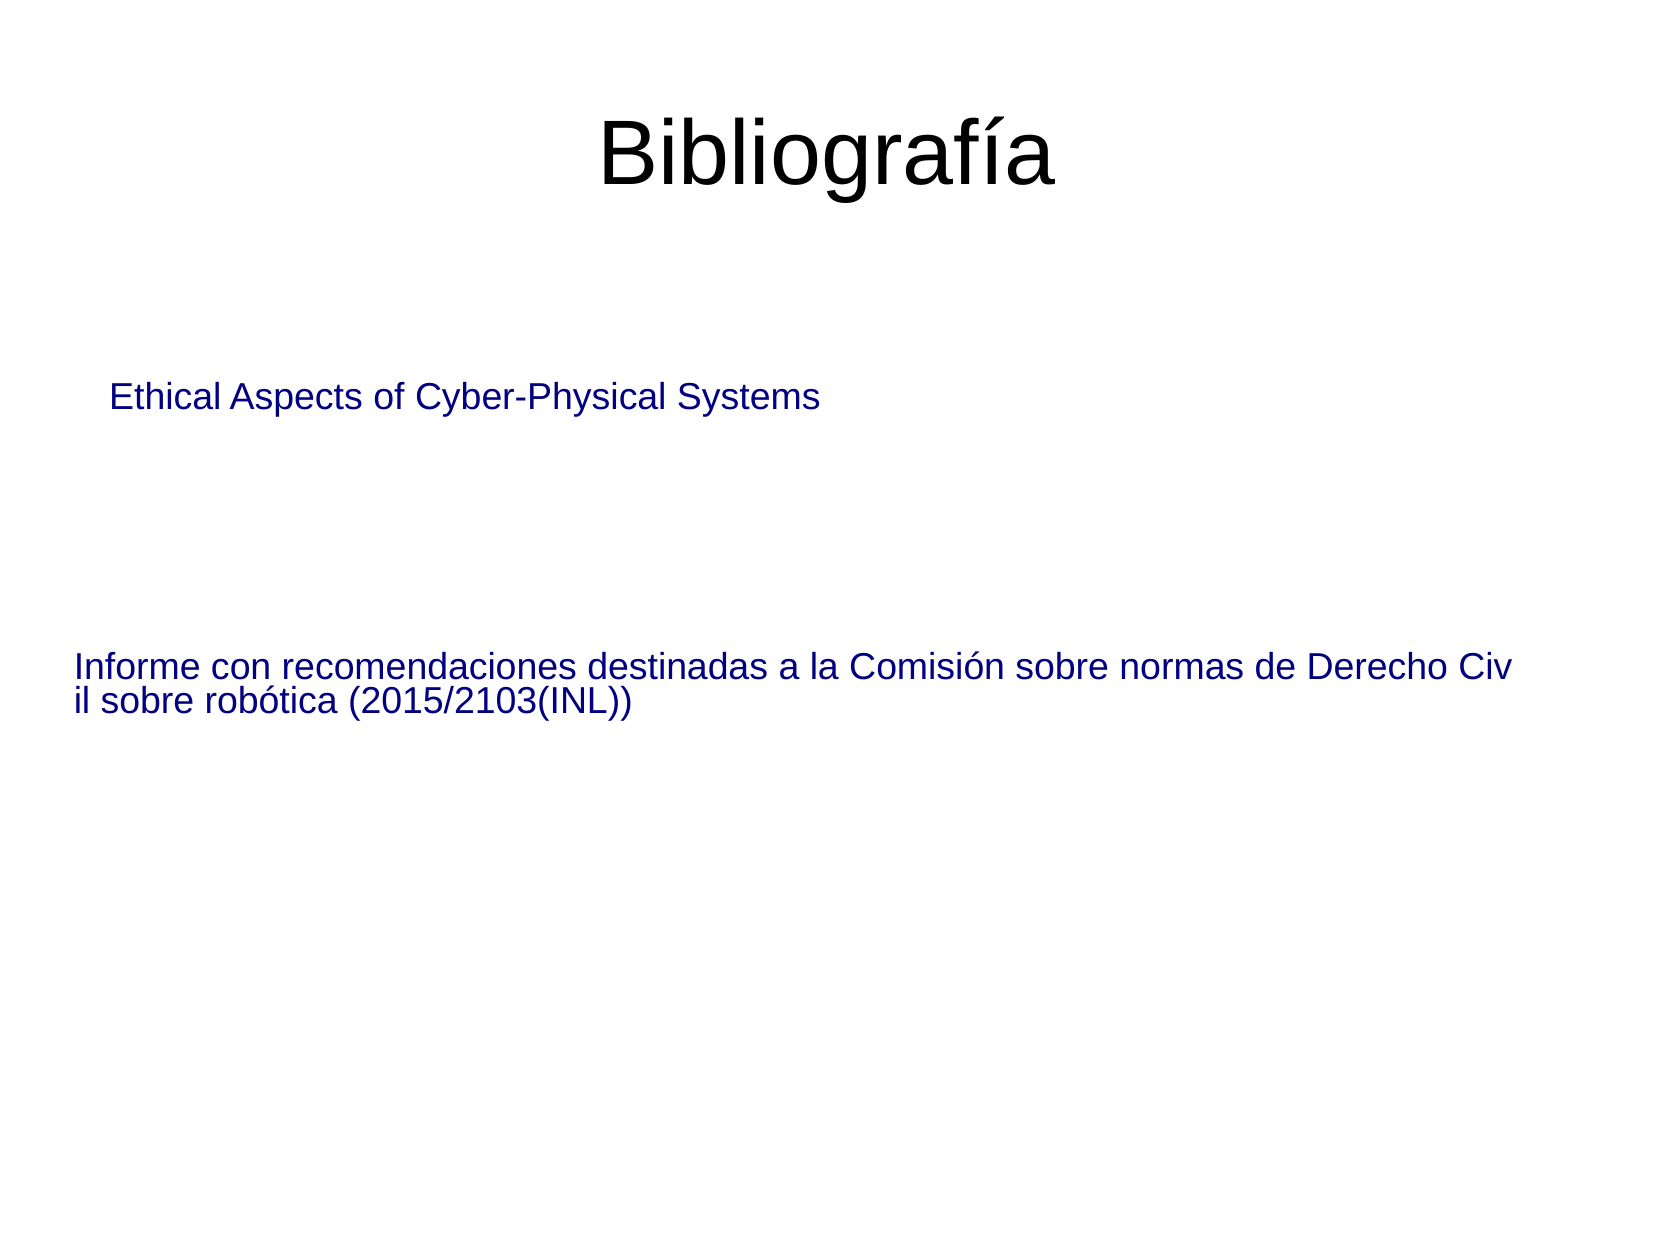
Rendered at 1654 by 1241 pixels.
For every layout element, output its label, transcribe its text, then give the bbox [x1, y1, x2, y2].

title Bibliografía [82, 49, 1571, 257]
text_box Ethical Aspects of Cyber-Physical Systems [94, 368, 1548, 426]
text_box Informe con recomendaciones destinadas a la Comisión sobre normas de Derecho Civil sobre robótica (2015/2103(INL)) [59, 637, 1536, 922]
